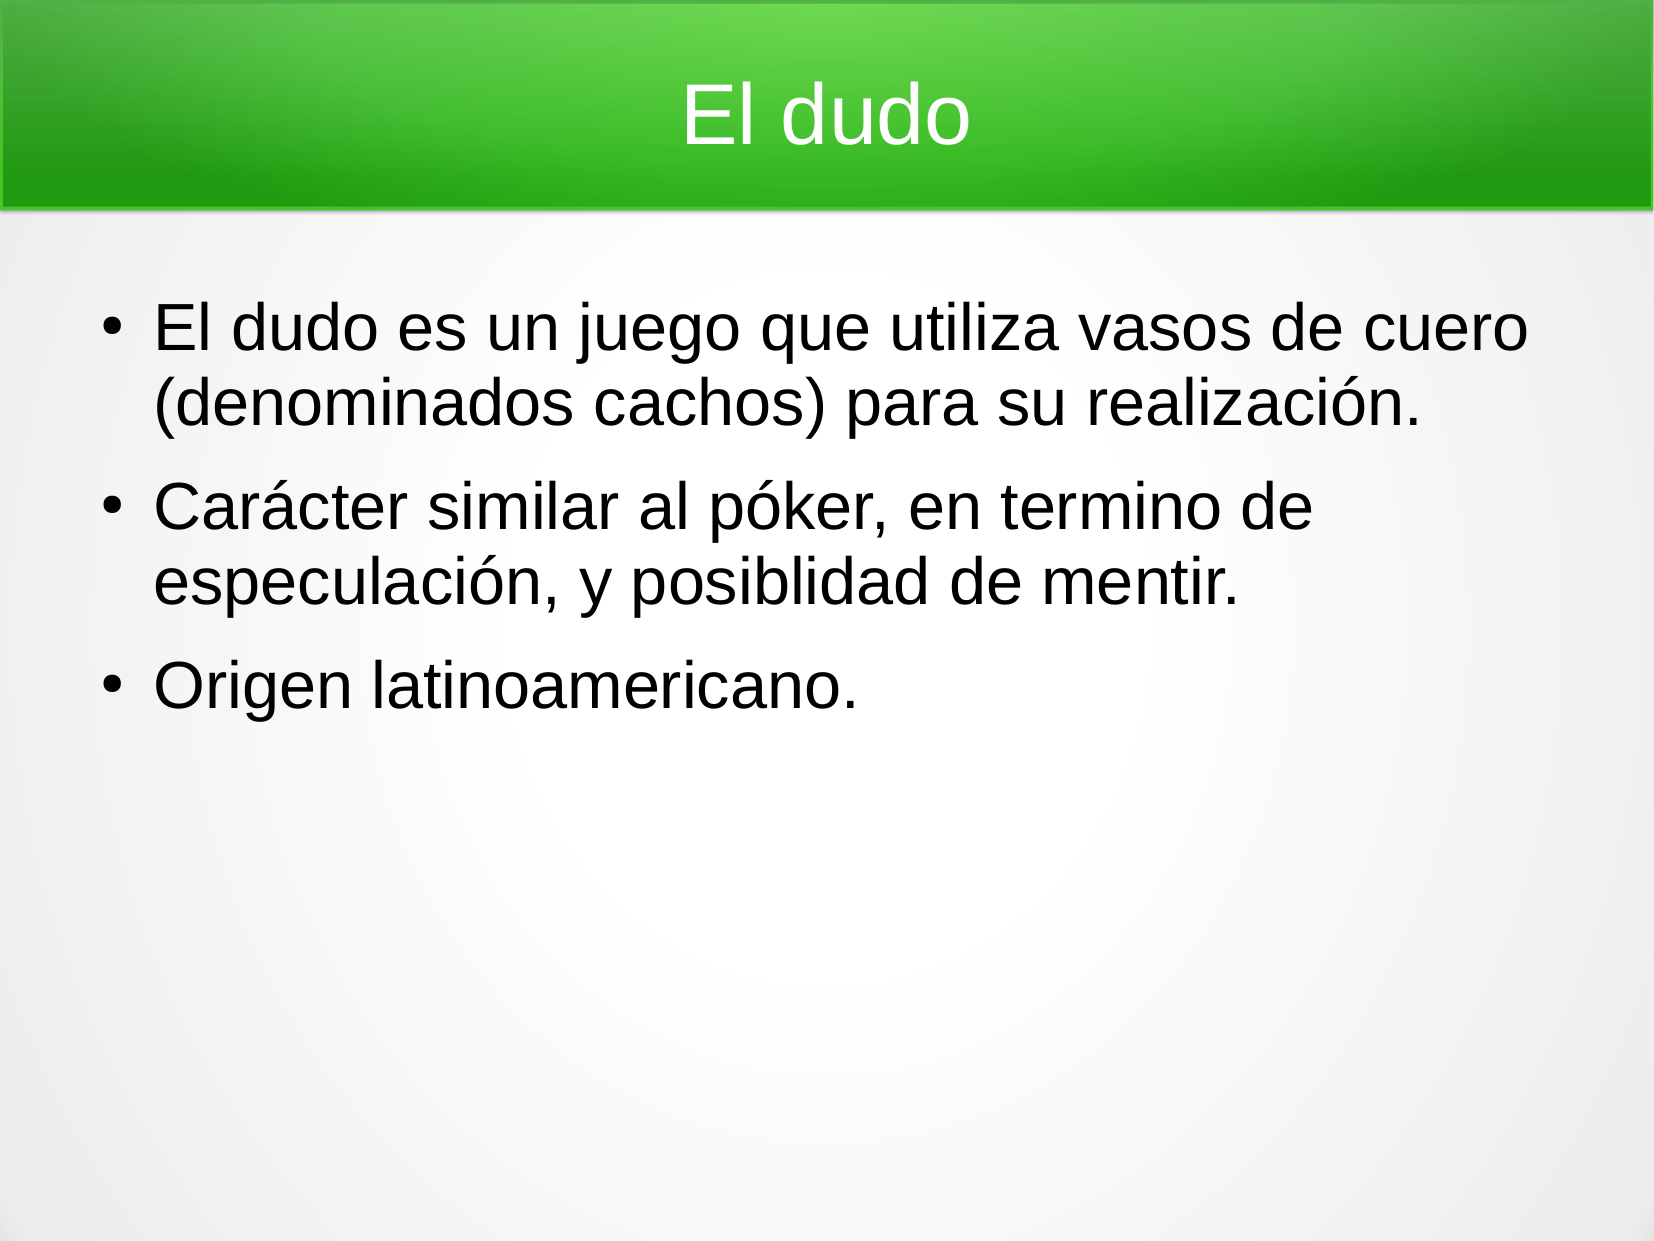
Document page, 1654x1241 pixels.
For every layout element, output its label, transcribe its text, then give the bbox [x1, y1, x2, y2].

title El dudo [82, 49, 1571, 179]
list El dudo es un juego que utiliza vasos de cuero (denominados cachos) para su realización. Carácter similar al póker, en termino de especulación, y posiblidad de mentir. Origen latinoamericano. [82, 290, 1538, 1010]
